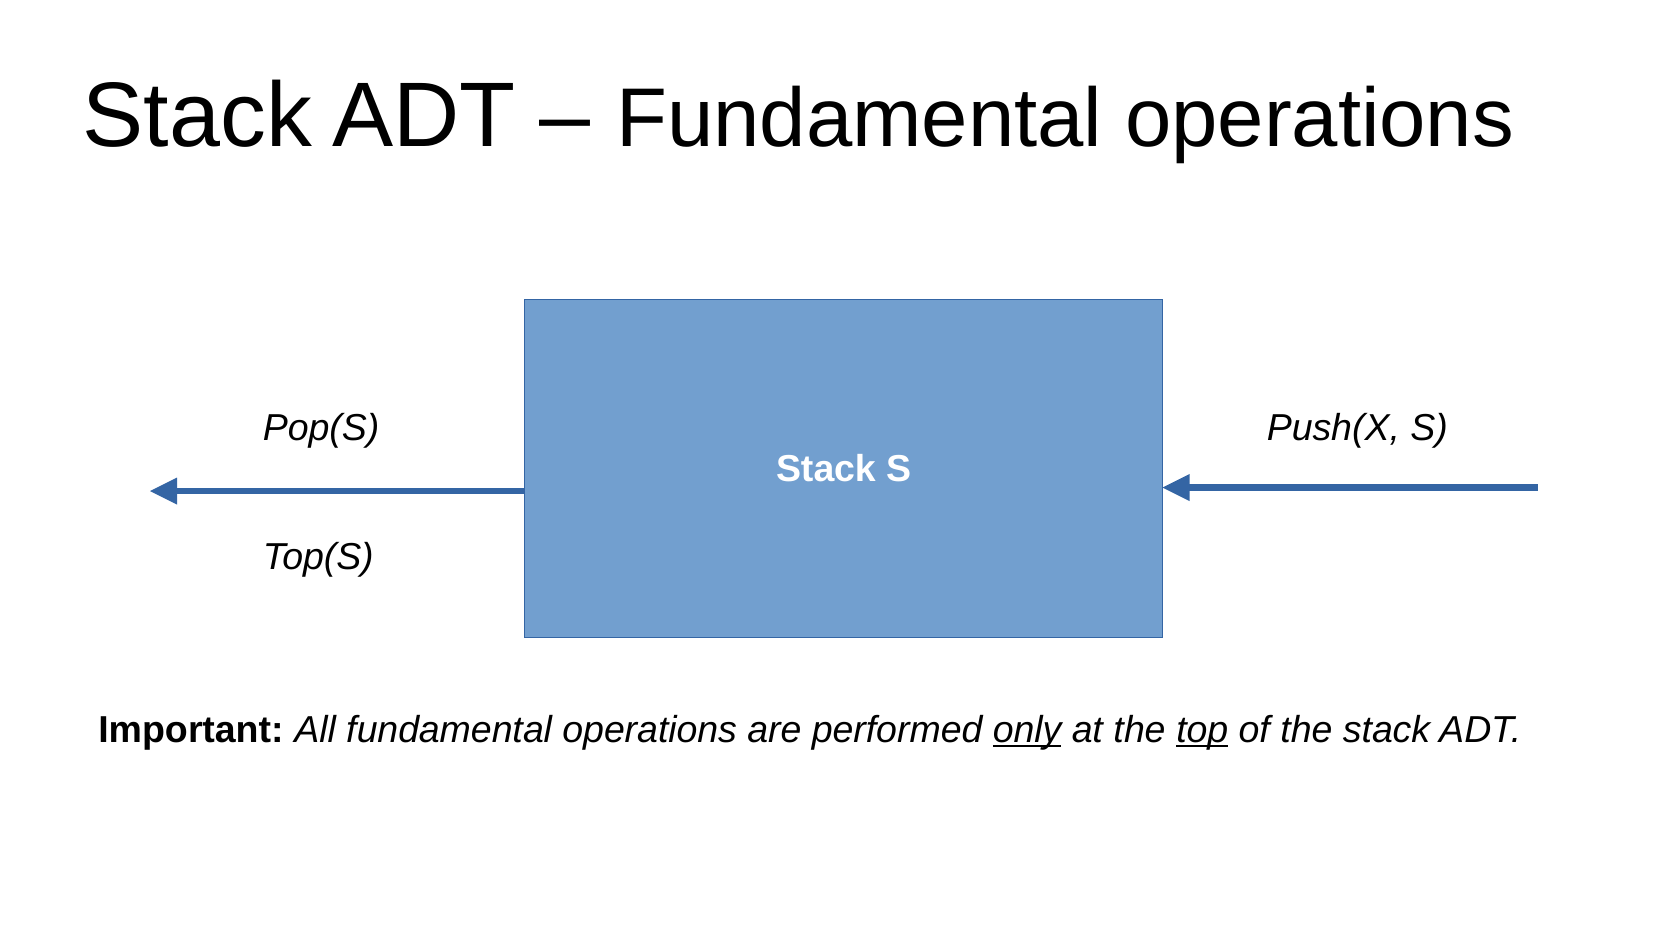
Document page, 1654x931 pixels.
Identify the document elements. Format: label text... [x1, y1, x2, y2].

text_box Important: All fundamental operations are performed only at the top of the stack ADT. [83, 701, 1538, 759]
text_box Stack S [524, 299, 1163, 638]
title Stack ADT – Fundamental operations [82, 37, 1571, 193]
text_box Push(X, S) [1252, 398, 1463, 456]
text_box Top(S) [248, 528, 389, 586]
text_box Pop(S) [248, 398, 395, 456]
